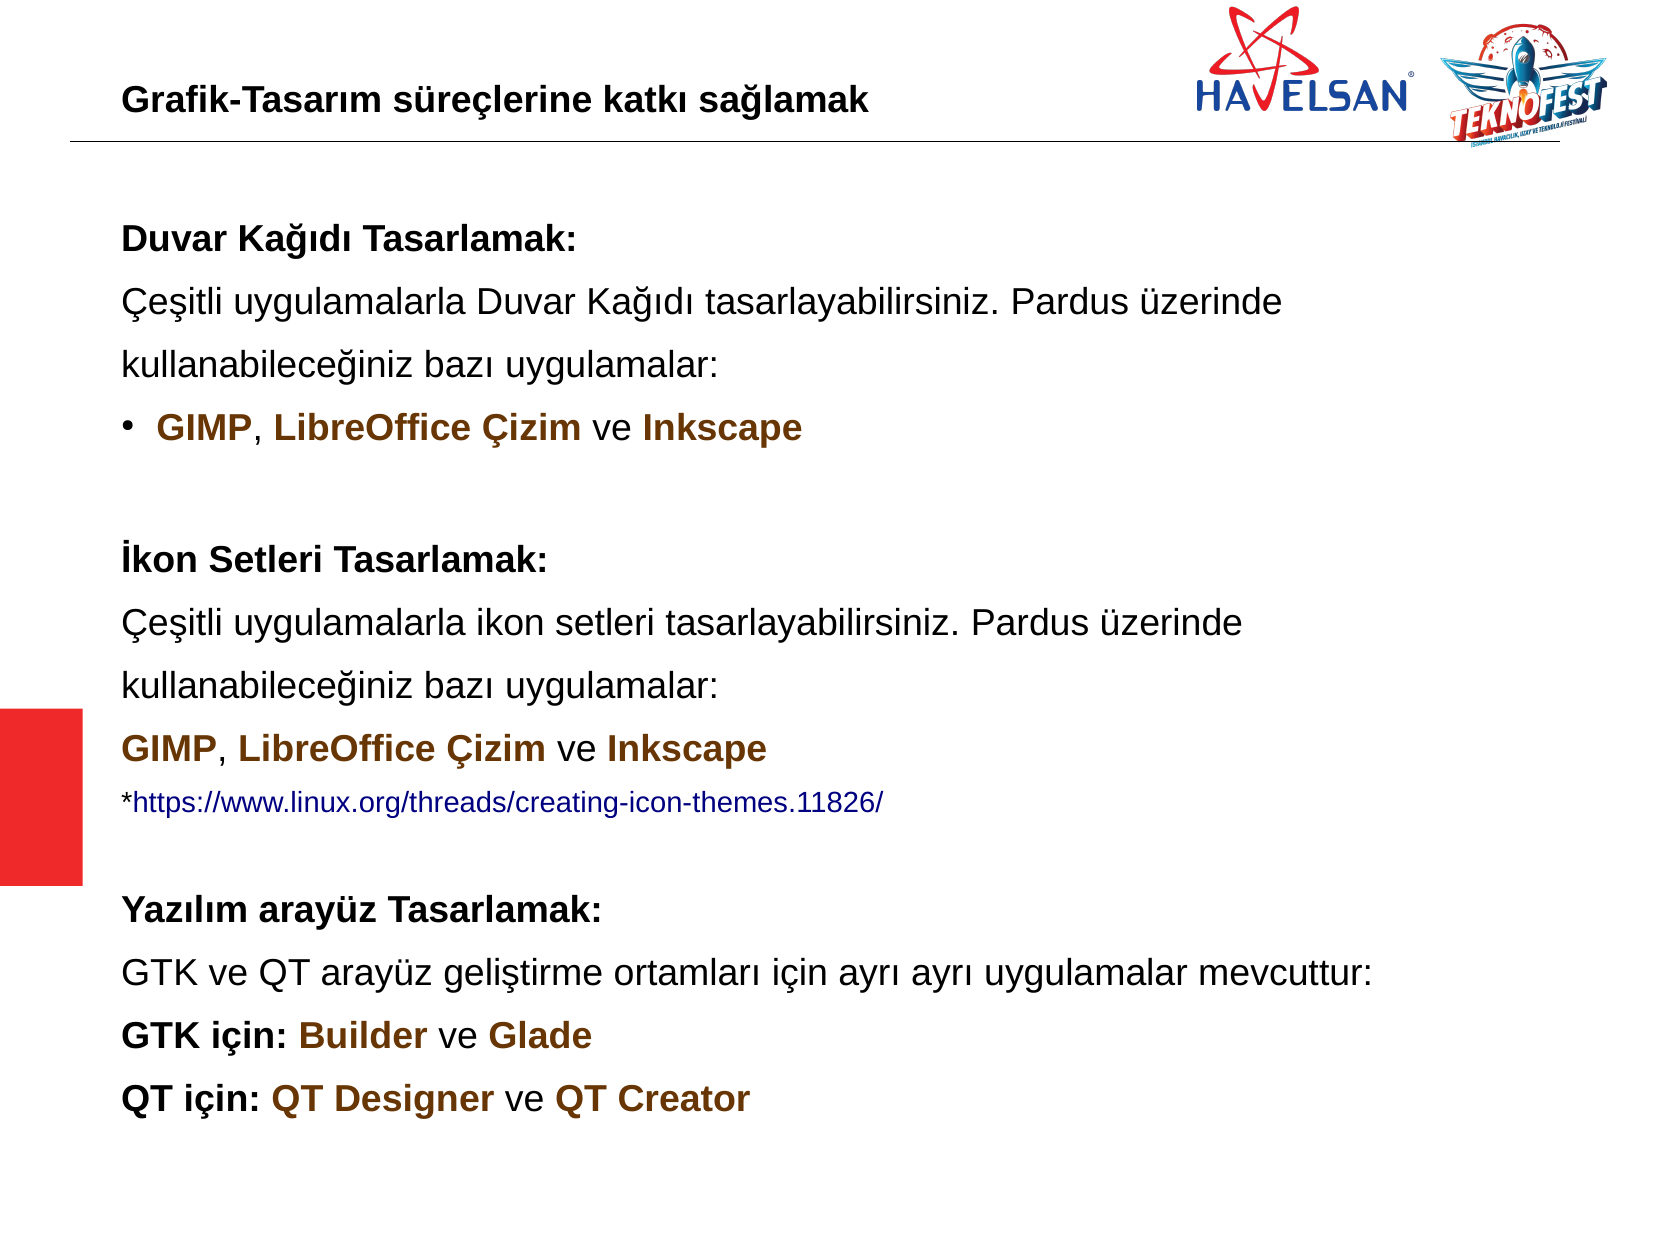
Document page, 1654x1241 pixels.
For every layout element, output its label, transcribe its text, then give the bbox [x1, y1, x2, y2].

picture [1195, 2, 1630, 154]
text_box Duvar Kağıdı Tasarlamak: Çeşitli uygulamalarla Duvar Kağıdı tasarlayabilirsiniz. Pardus üzerinde kullanabileceğiniz bazı uygulamalar: GIMP, LibreOffice Çizim ve Inkscape İkon Setleri Tasarlamak: Çeşitli uygulamalarla ikon setleri tasarlayabilirsiniz. Pardus üzerinde kullanabileceğiniz bazı uygulamalar: GIMP, LibreOffice Çizim ve Inkscape *https://www.linux.org/threads/creating-icon-themes.11826/ Yazılım arayüz Tasarlamak: GTK ve QT arayüz geliştirme ortamları için ayrı ayrı uygulamalar mevcuttur: GTK için: Builder ve Glade QT için: QT Designer ve QT Creator [106, 188, 1536, 1197]
text_box Grafik-Tasarım süreçlerine katkı sağlamak [106, 70, 1536, 128]
